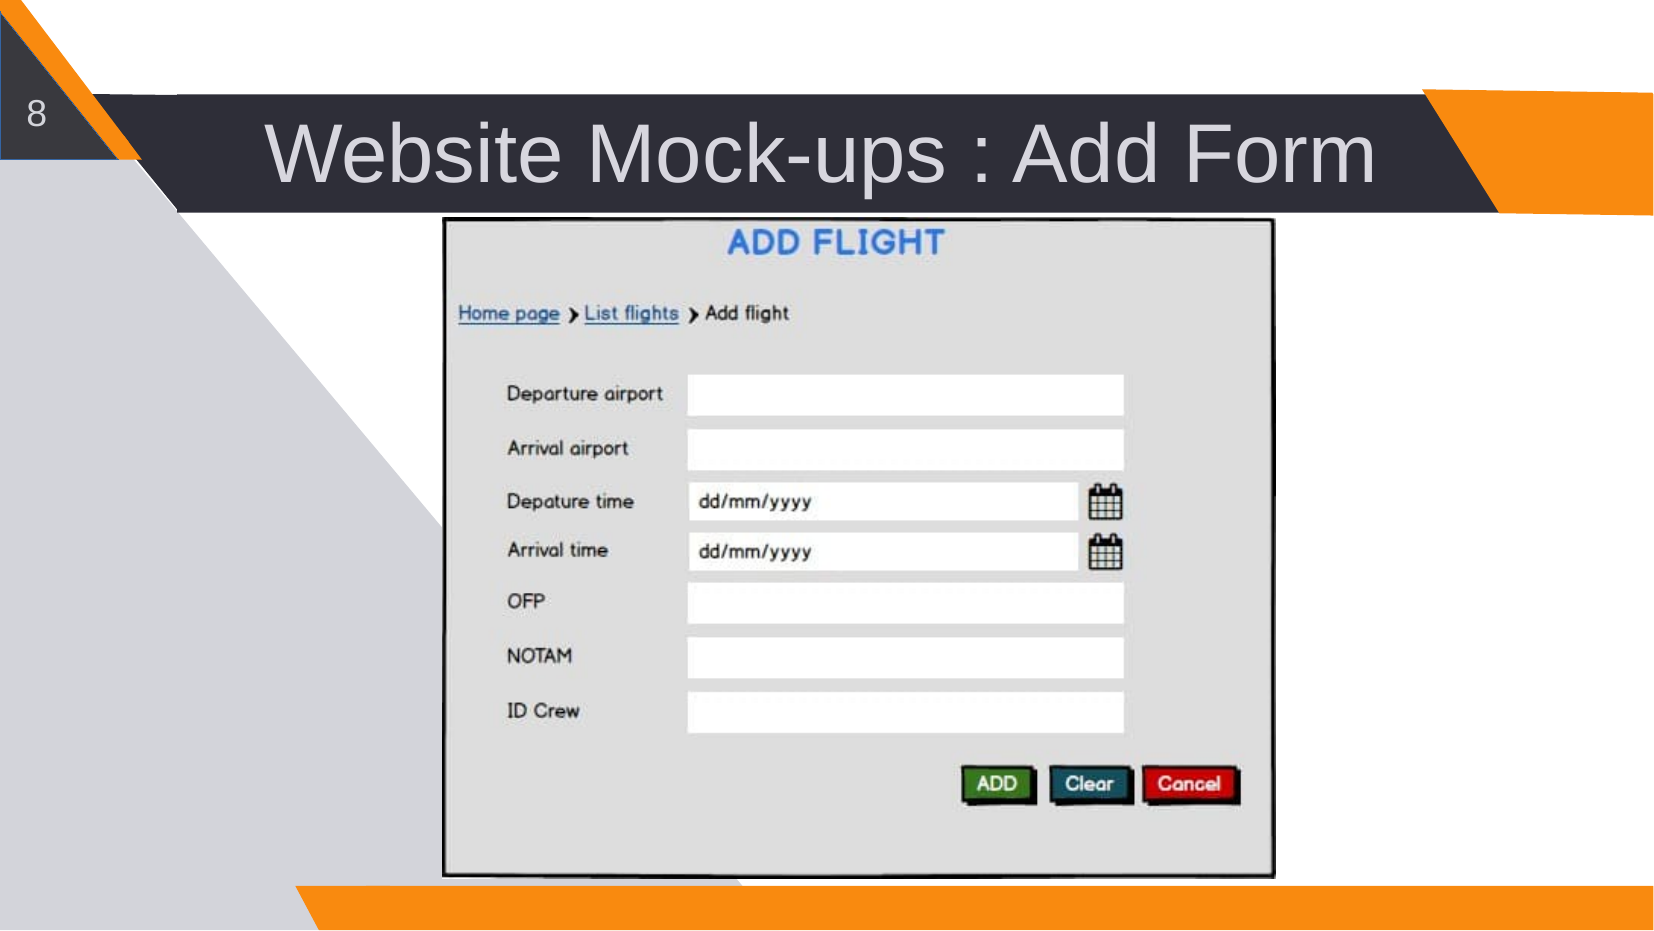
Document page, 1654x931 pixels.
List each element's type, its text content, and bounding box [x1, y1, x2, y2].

picture [442, 217, 1276, 879]
text_box 8 [11, 84, 48, 142]
text_box [0, 0, 1654, 931]
text_box Website Mock-ups : Add Form [177, 94, 1498, 213]
text_box [1421, 89, 1654, 216]
